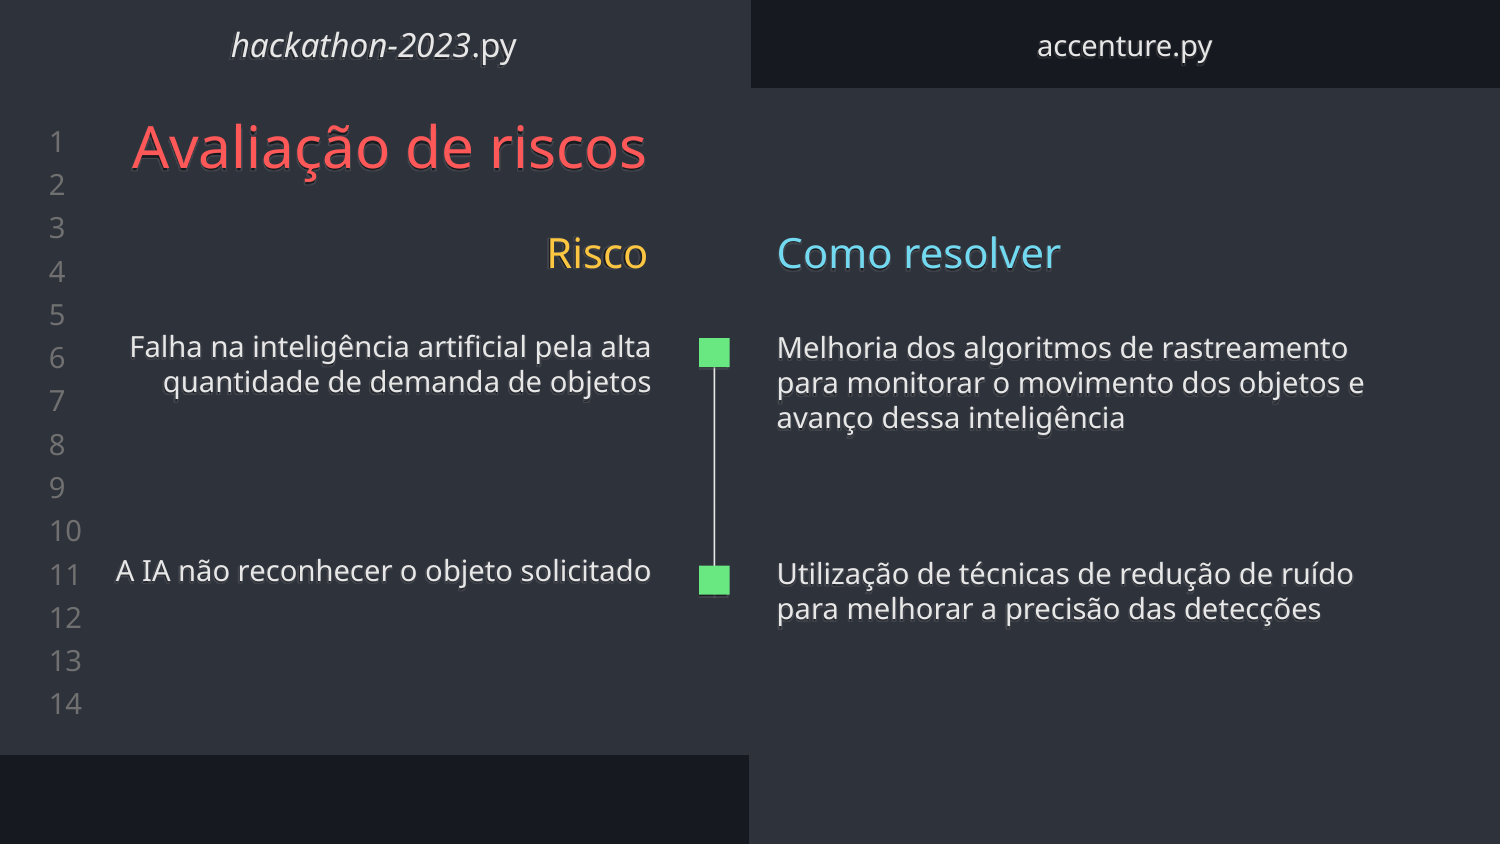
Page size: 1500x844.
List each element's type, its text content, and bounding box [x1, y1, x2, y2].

text_box [699, 338, 730, 368]
text_box accenture.py [749, 15, 1500, 74]
text_box Melhoria dos algoritmos de rastreamento para monitorar o movimento dos objetos e avanço dessa inteligência [761, 314, 1407, 506]
text_box Utilização de técnicas de redução de ruído para melhorar a precisão das detecções [761, 540, 1407, 681]
text_box Risco [355, 223, 664, 280]
text_box Como resolver [761, 224, 1384, 281]
text_box hackathon-2023.py [0, 15, 749, 74]
title Avaliação de riscos [116, 95, 1383, 190]
text_box [699, 565, 730, 595]
text_box A IA não reconhecer o objeto solicitado [93, 537, 668, 678]
text_box Falha na inteligência artificial pela alta quantidade de demanda de objetos [93, 313, 668, 454]
